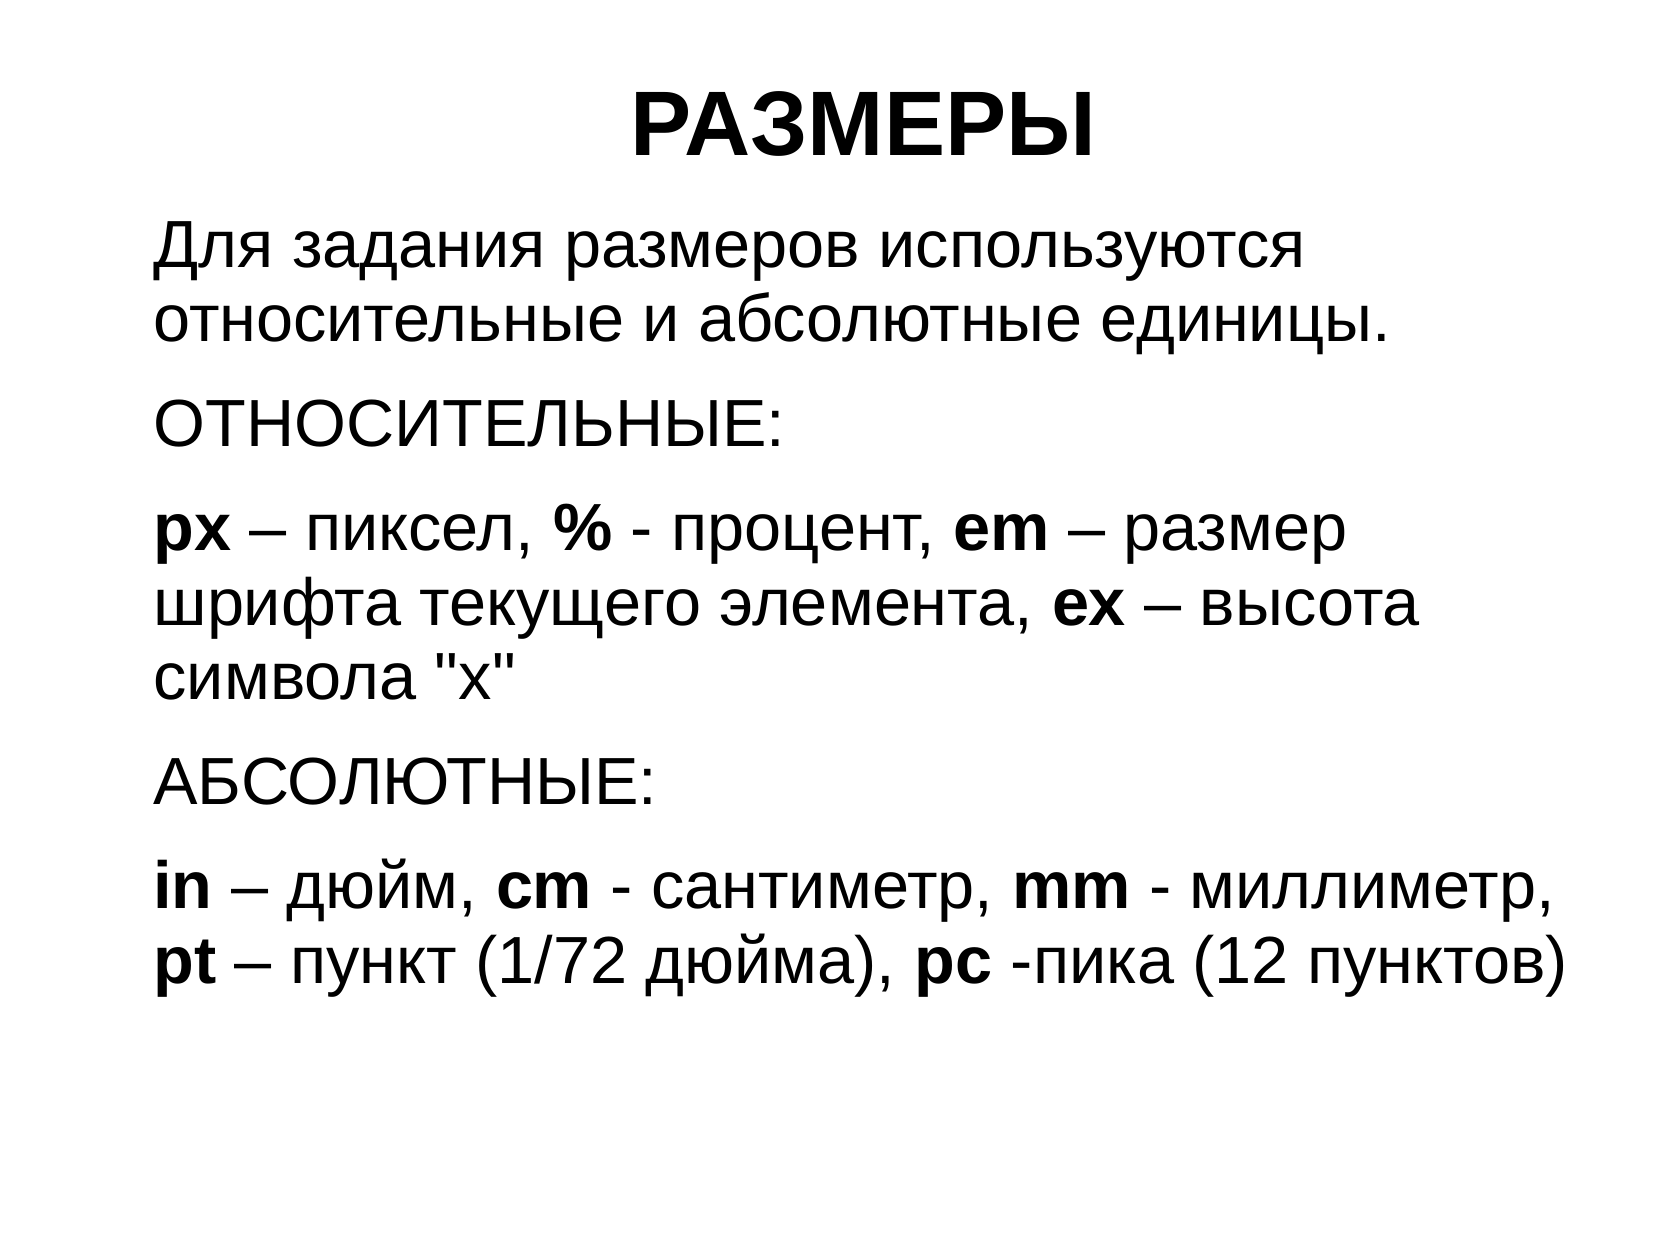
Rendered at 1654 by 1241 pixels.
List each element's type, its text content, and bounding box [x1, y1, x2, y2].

list Для задания размеров используются относительные и абсолютные единицы. ОТНОСИТЕЛЬНЫЕ: px – пиксел, % - процент, em – размер шрифта текущего элемента, ex – высота символа "x" АБСОЛЮТНЫЕ: in – дюйм, cm - сантиметр, mm - миллиметр, pt – пункт (1/72 дюйма), pc -пика (12 пунктов) [82, 206, 1571, 1109]
title РАЗМЕРЫ [82, 19, 1571, 206]
